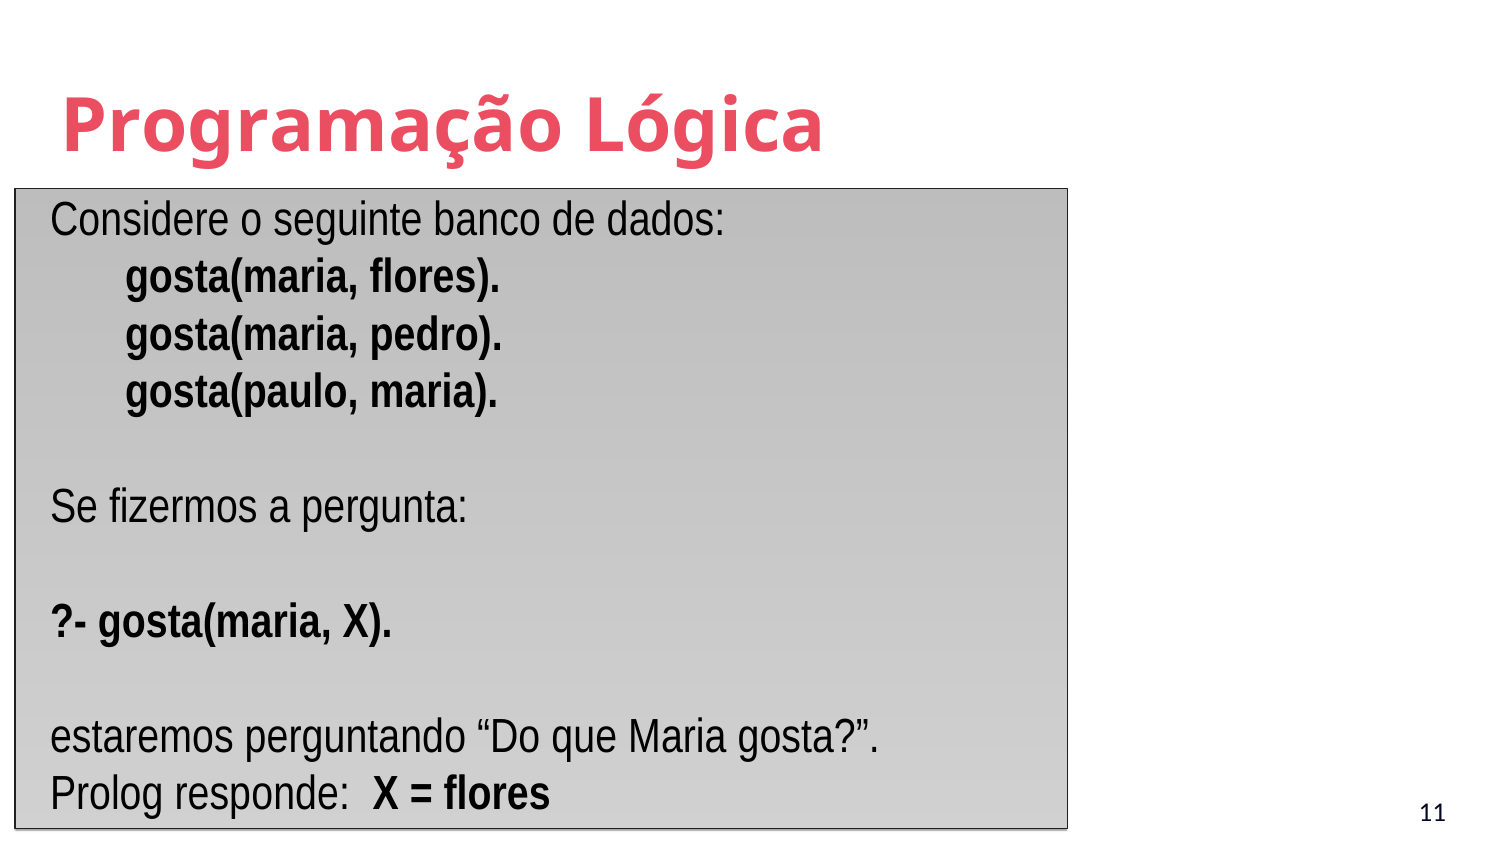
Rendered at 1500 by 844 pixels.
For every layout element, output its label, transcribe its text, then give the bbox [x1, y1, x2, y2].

text_box [422, 329, 431, 346]
slide_number 11 [1403, 779, 1494, 844]
text_box Programação Lógica [45, 47, 1395, 318]
text_box [15, 189, 1068, 829]
